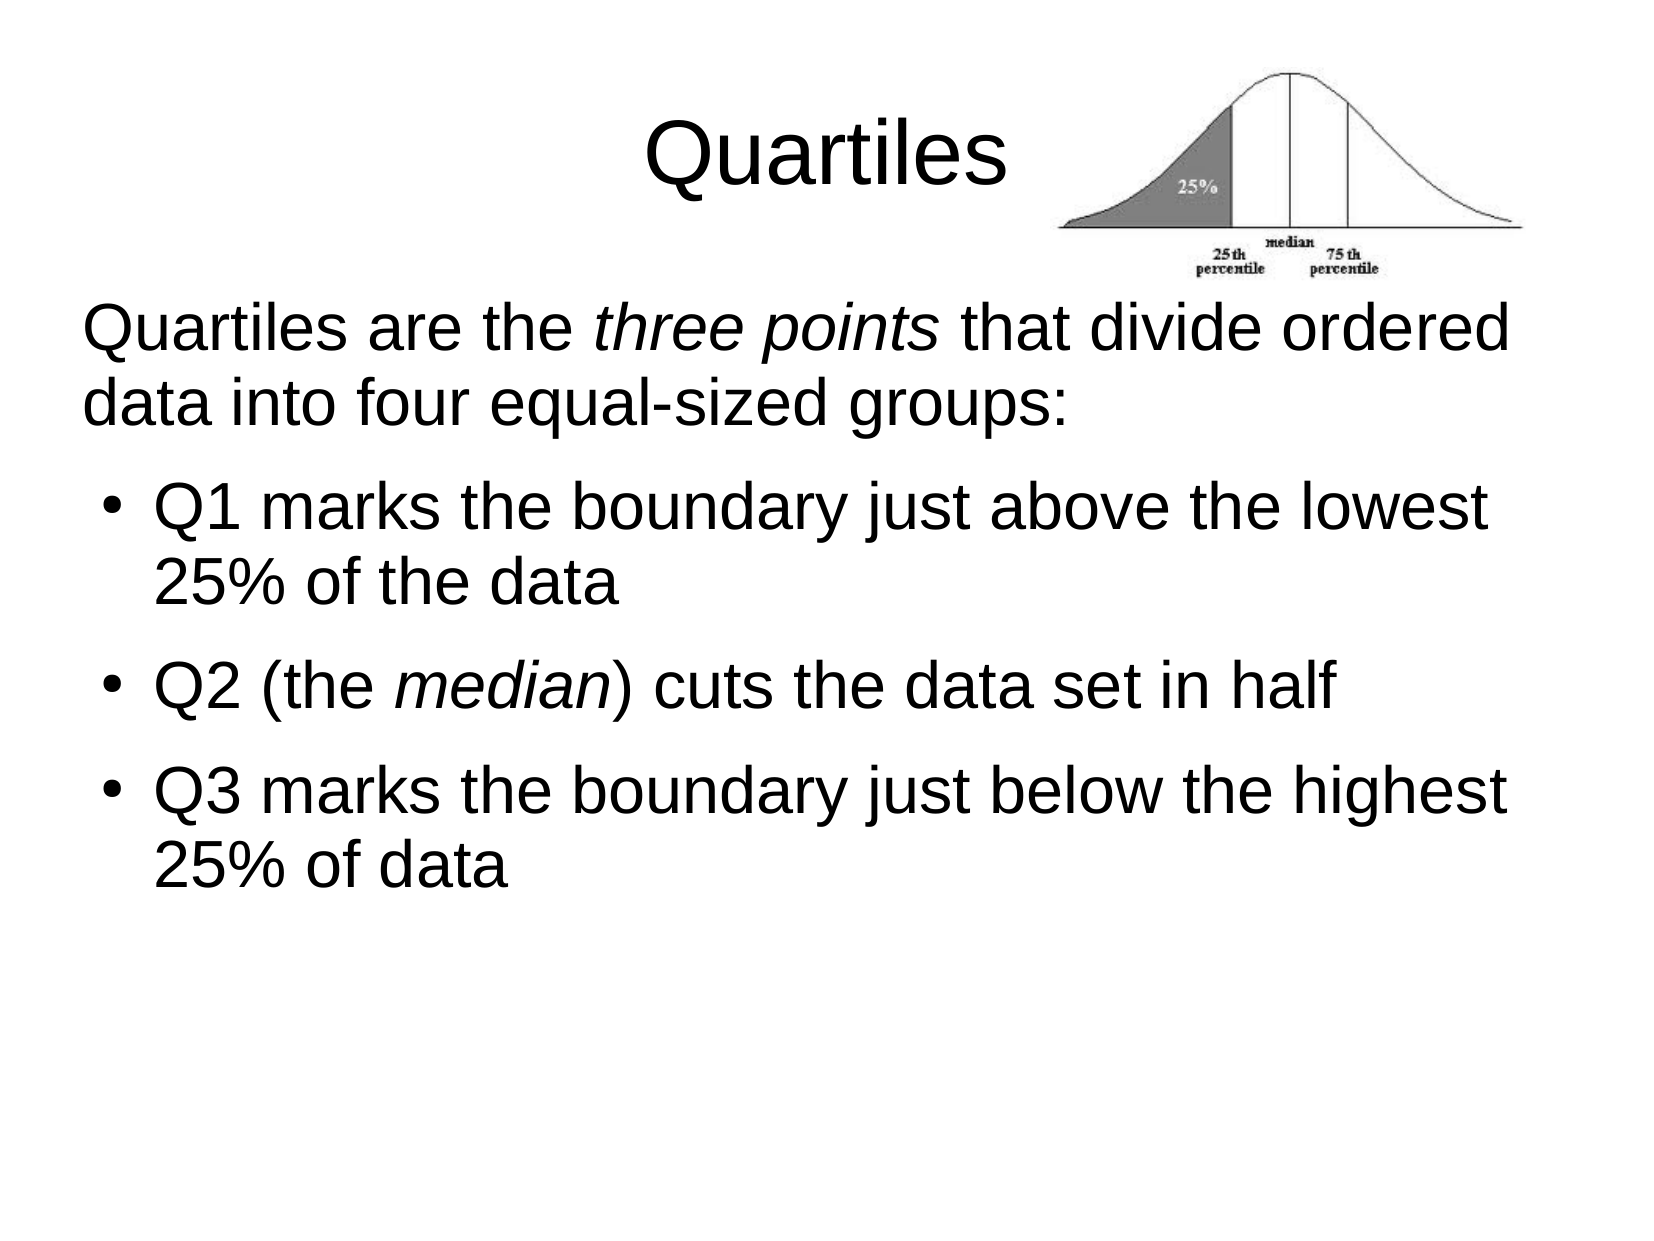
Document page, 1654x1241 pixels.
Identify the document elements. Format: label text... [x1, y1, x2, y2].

title Quartiles [82, 49, 1571, 257]
list Quartiles are the three points that divide ordered data into four equal-sized groups: Q1 marks the boundary just above the lowest 25% of the data Q2 (the median) cuts the data set in half Q3 marks the boundary just below the highest 25% of data [82, 290, 1538, 1010]
picture [1050, 67, 1532, 286]
